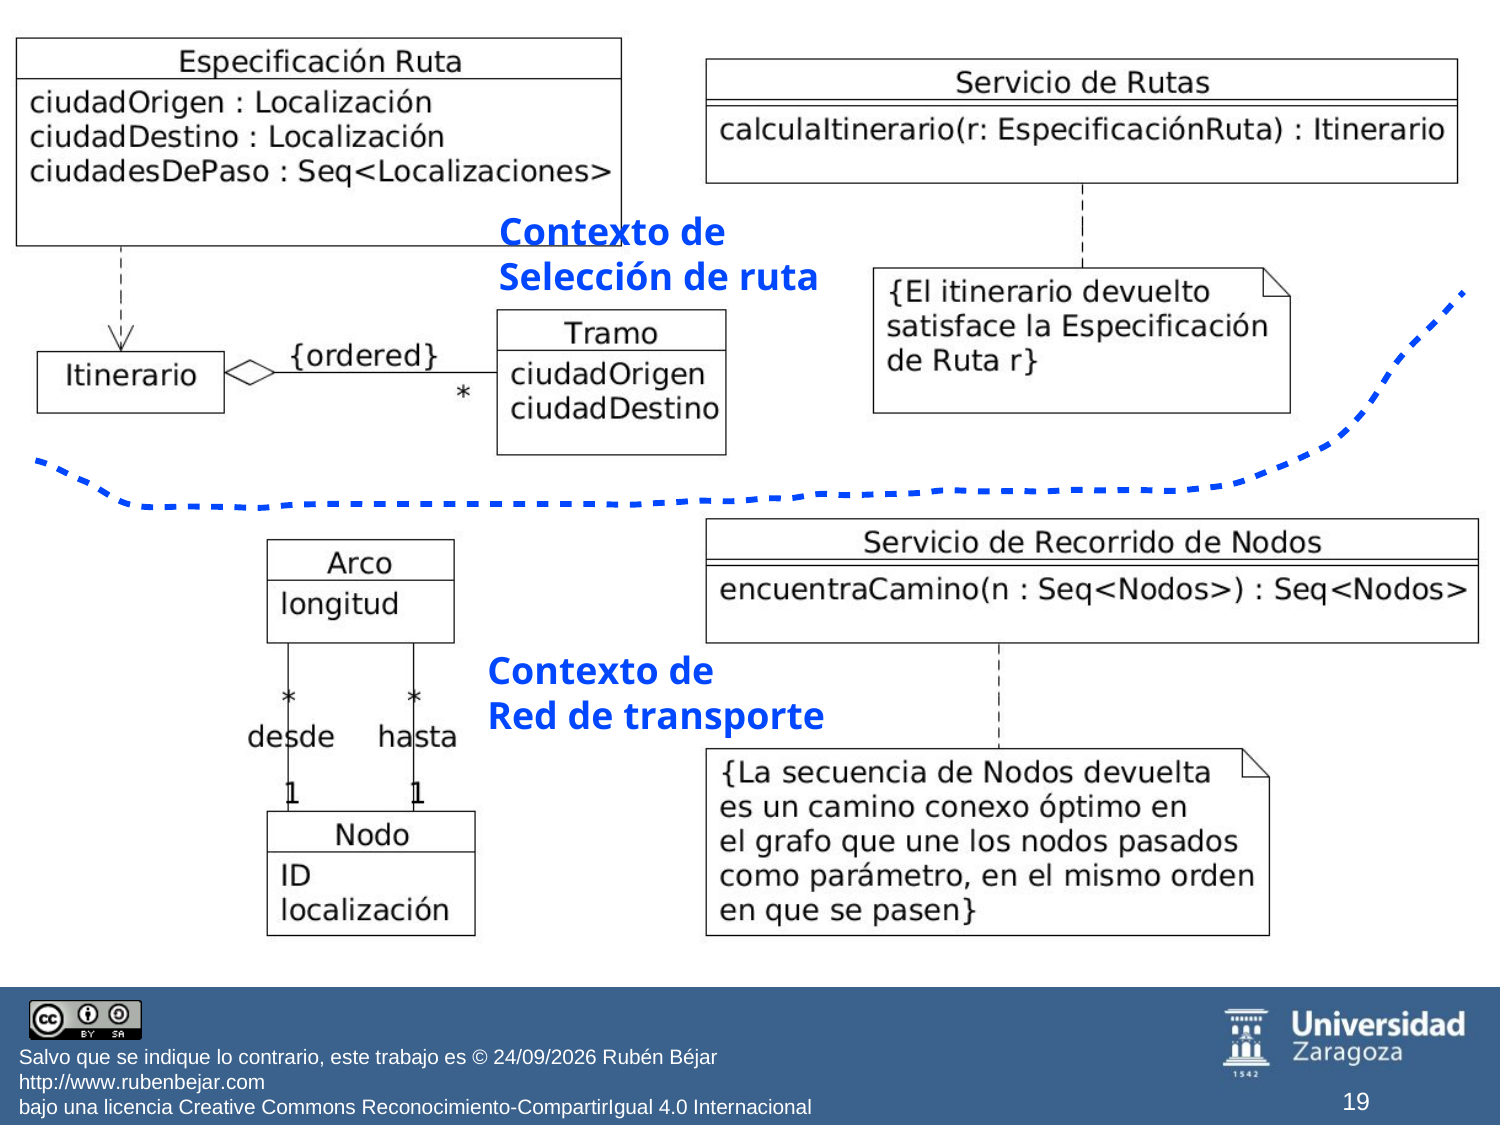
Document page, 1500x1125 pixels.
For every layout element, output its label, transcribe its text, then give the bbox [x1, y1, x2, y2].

picture [0, 987, 1500, 1125]
text_box Contexto de Red de transporte [472, 639, 910, 745]
picture [11, 29, 1489, 951]
text_box Contexto de Selección de ruta [484, 200, 886, 306]
